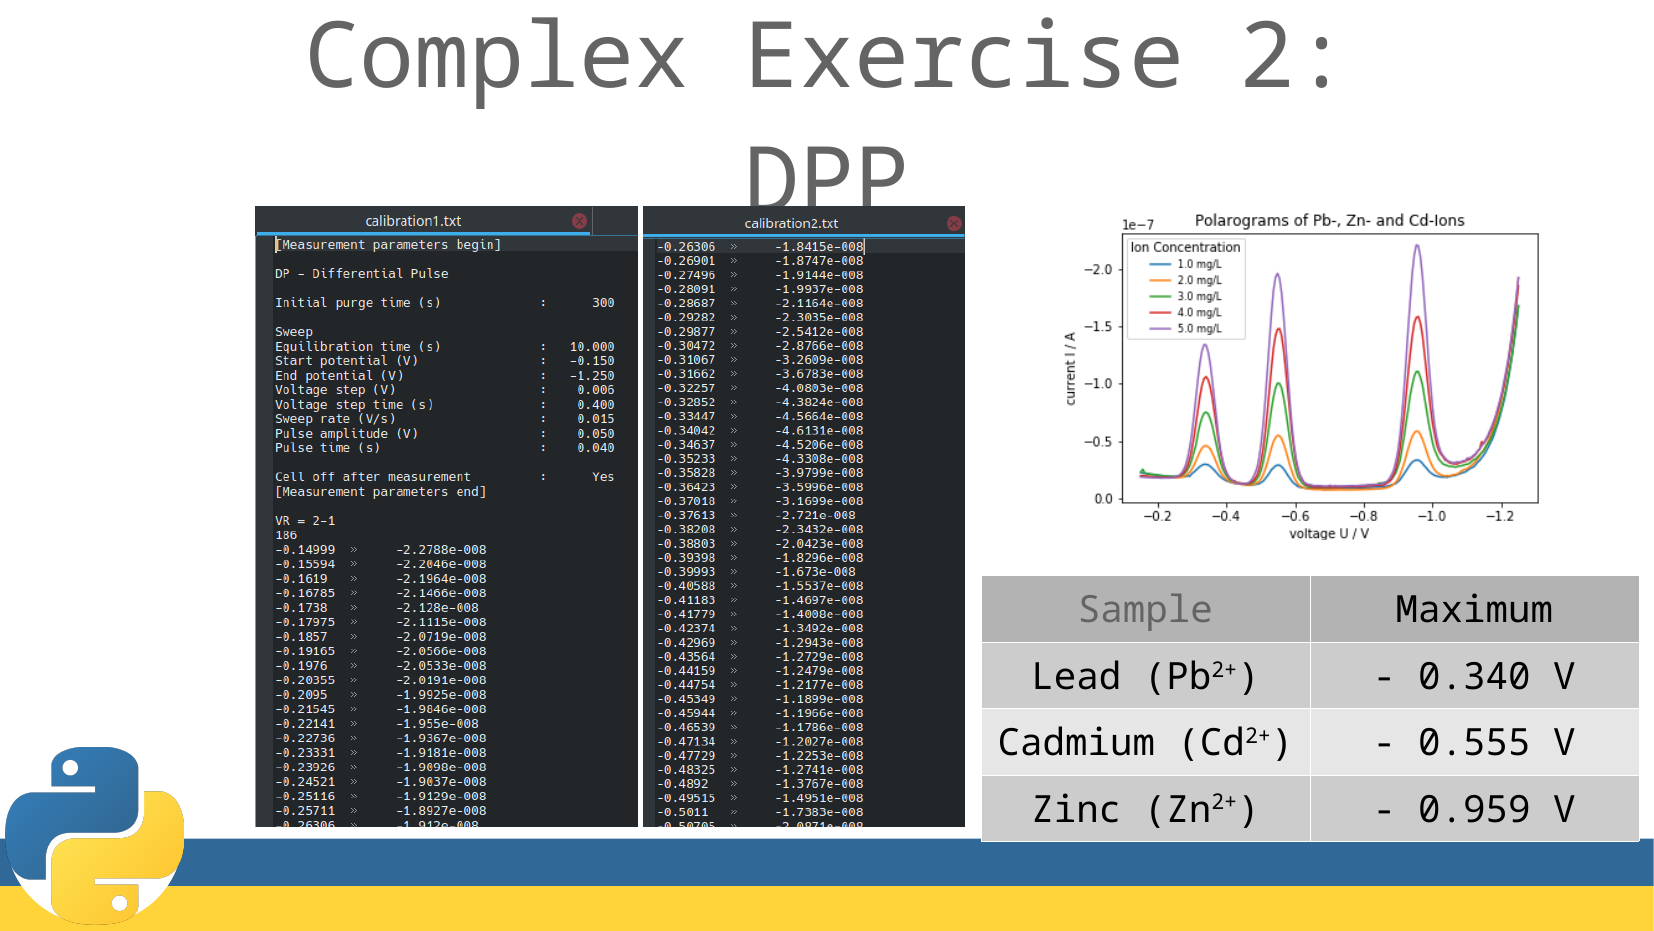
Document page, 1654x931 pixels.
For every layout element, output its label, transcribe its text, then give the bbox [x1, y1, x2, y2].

table_cell - 0.555 V [1311, 709, 1639, 775]
table_cell Lead (Pb2+) [982, 643, 1310, 708]
picture [1062, 206, 1548, 540]
table_cell Cadmium (Cd2+) [982, 709, 1310, 775]
picture [5, 747, 184, 925]
picture [255, 206, 638, 827]
table_header Maximum [1311, 576, 1639, 642]
title Complex Exercise 2: DPP [82, 22, 1571, 207]
table_cell - 0.959 V [1311, 776, 1639, 841]
table_cell - 0.340 V [1311, 643, 1639, 708]
table_header Sample [982, 576, 1310, 642]
picture [643, 206, 965, 827]
table_cell Zinc (Zn2+) [982, 776, 1310, 841]
